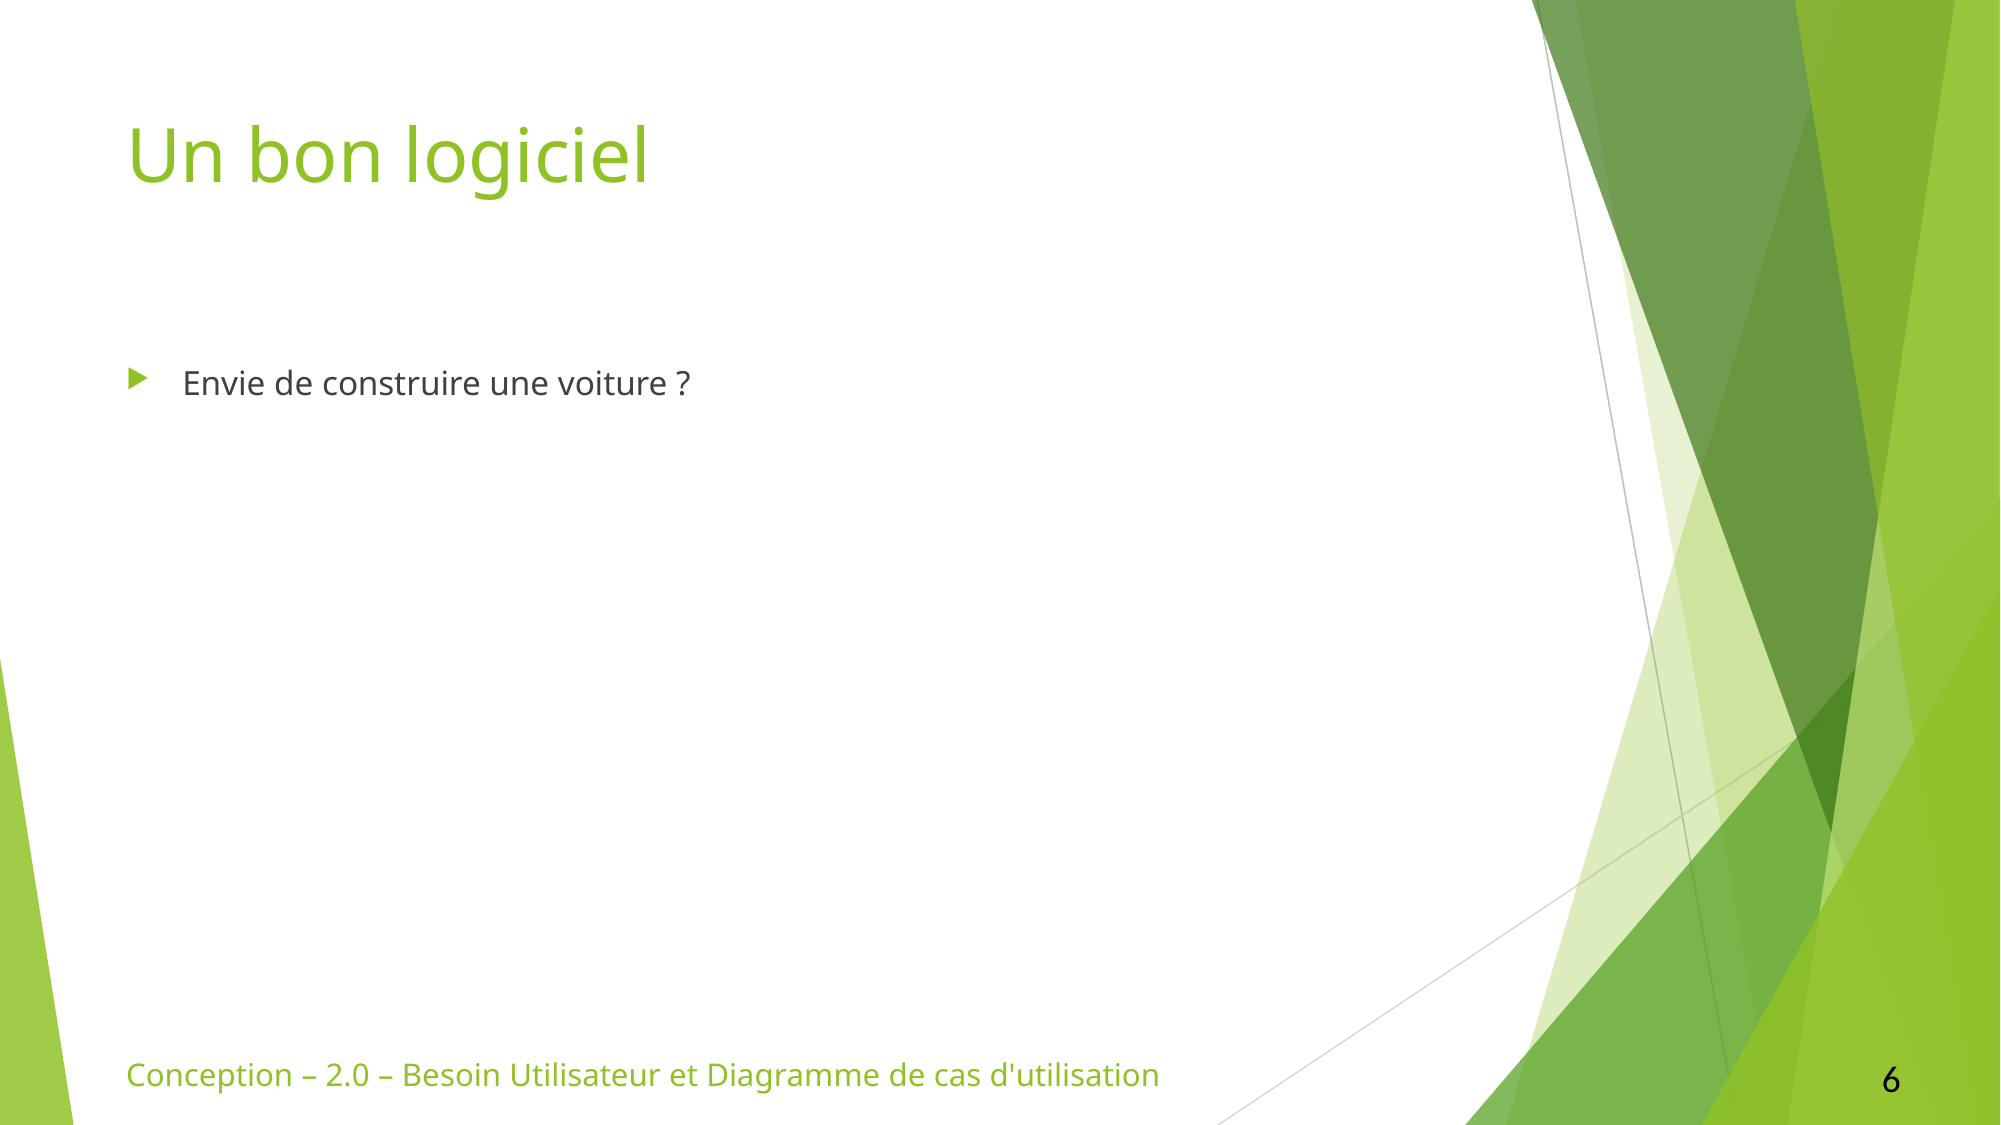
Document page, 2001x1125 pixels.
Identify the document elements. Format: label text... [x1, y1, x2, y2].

text_box Conception – 2.0 – Besoin Utilisateur et Diagramme de cas d'utilisation [111, 1047, 1210, 1109]
text_box [1866, 1047, 1979, 1108]
list Envie de construire une voiture ? [111, 354, 1522, 992]
title Un bon logiciel [111, 99, 1522, 317]
